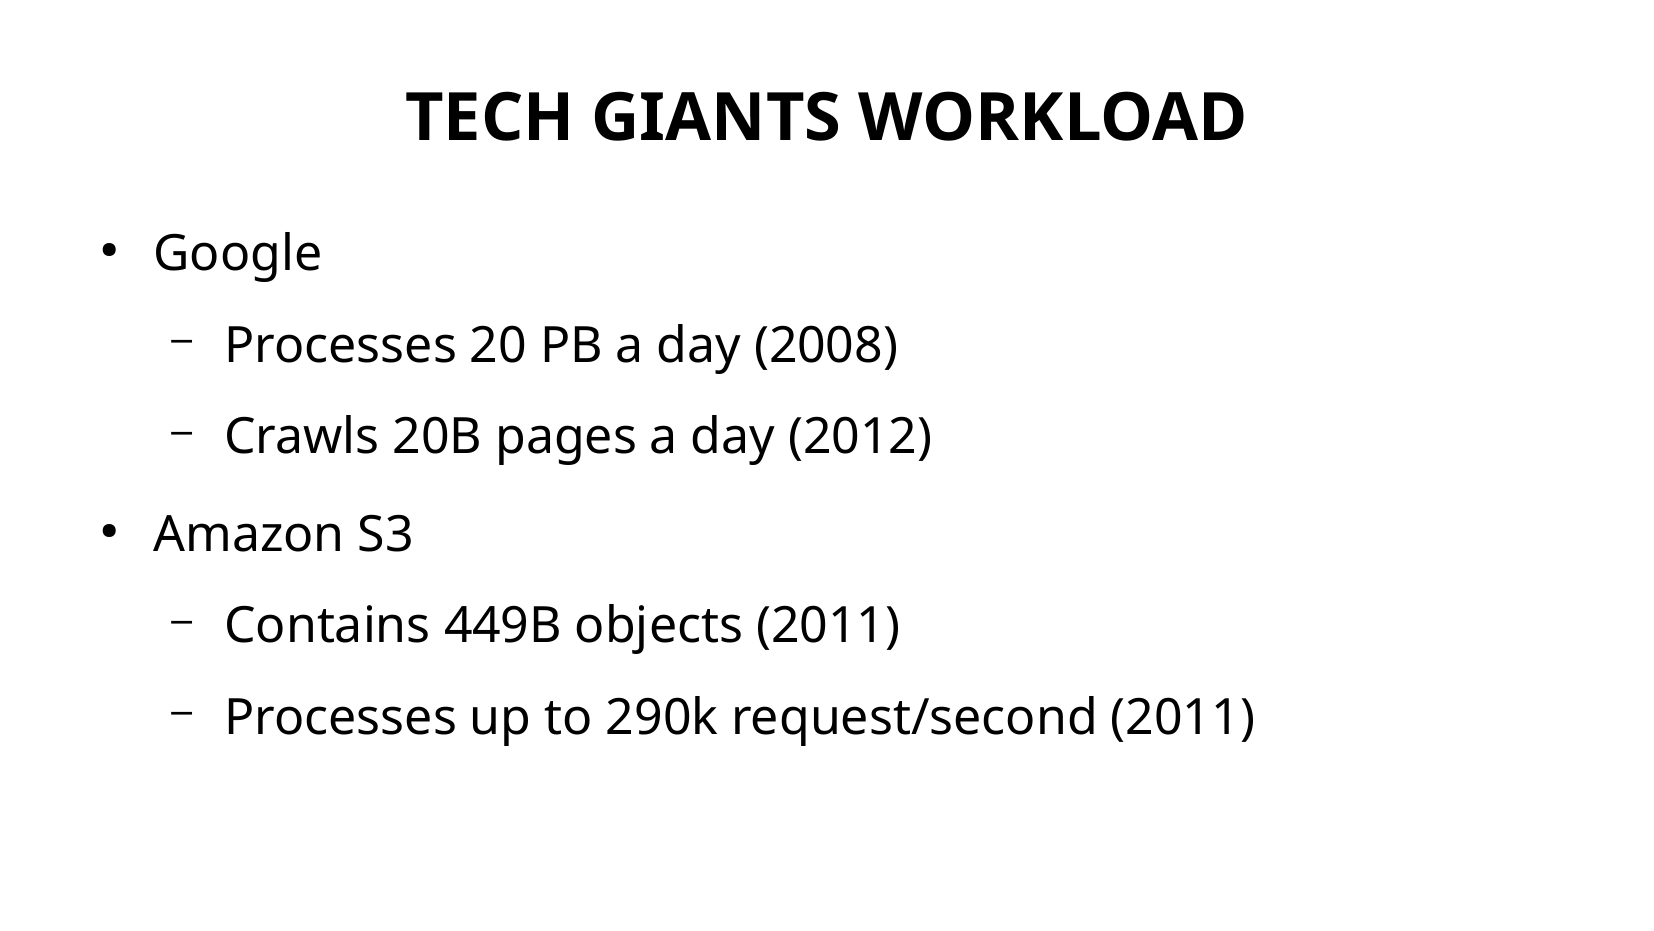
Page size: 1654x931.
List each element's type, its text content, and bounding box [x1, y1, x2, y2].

list Google Processes 20 PB a day (2008) Crawls 20B pages a day (2012) Amazon S3 Contains 449B objects (2011) Processes up to 290k request/second (2011) [82, 217, 1571, 757]
title TECH GIANTS WORKLOAD [82, 36, 1571, 193]
